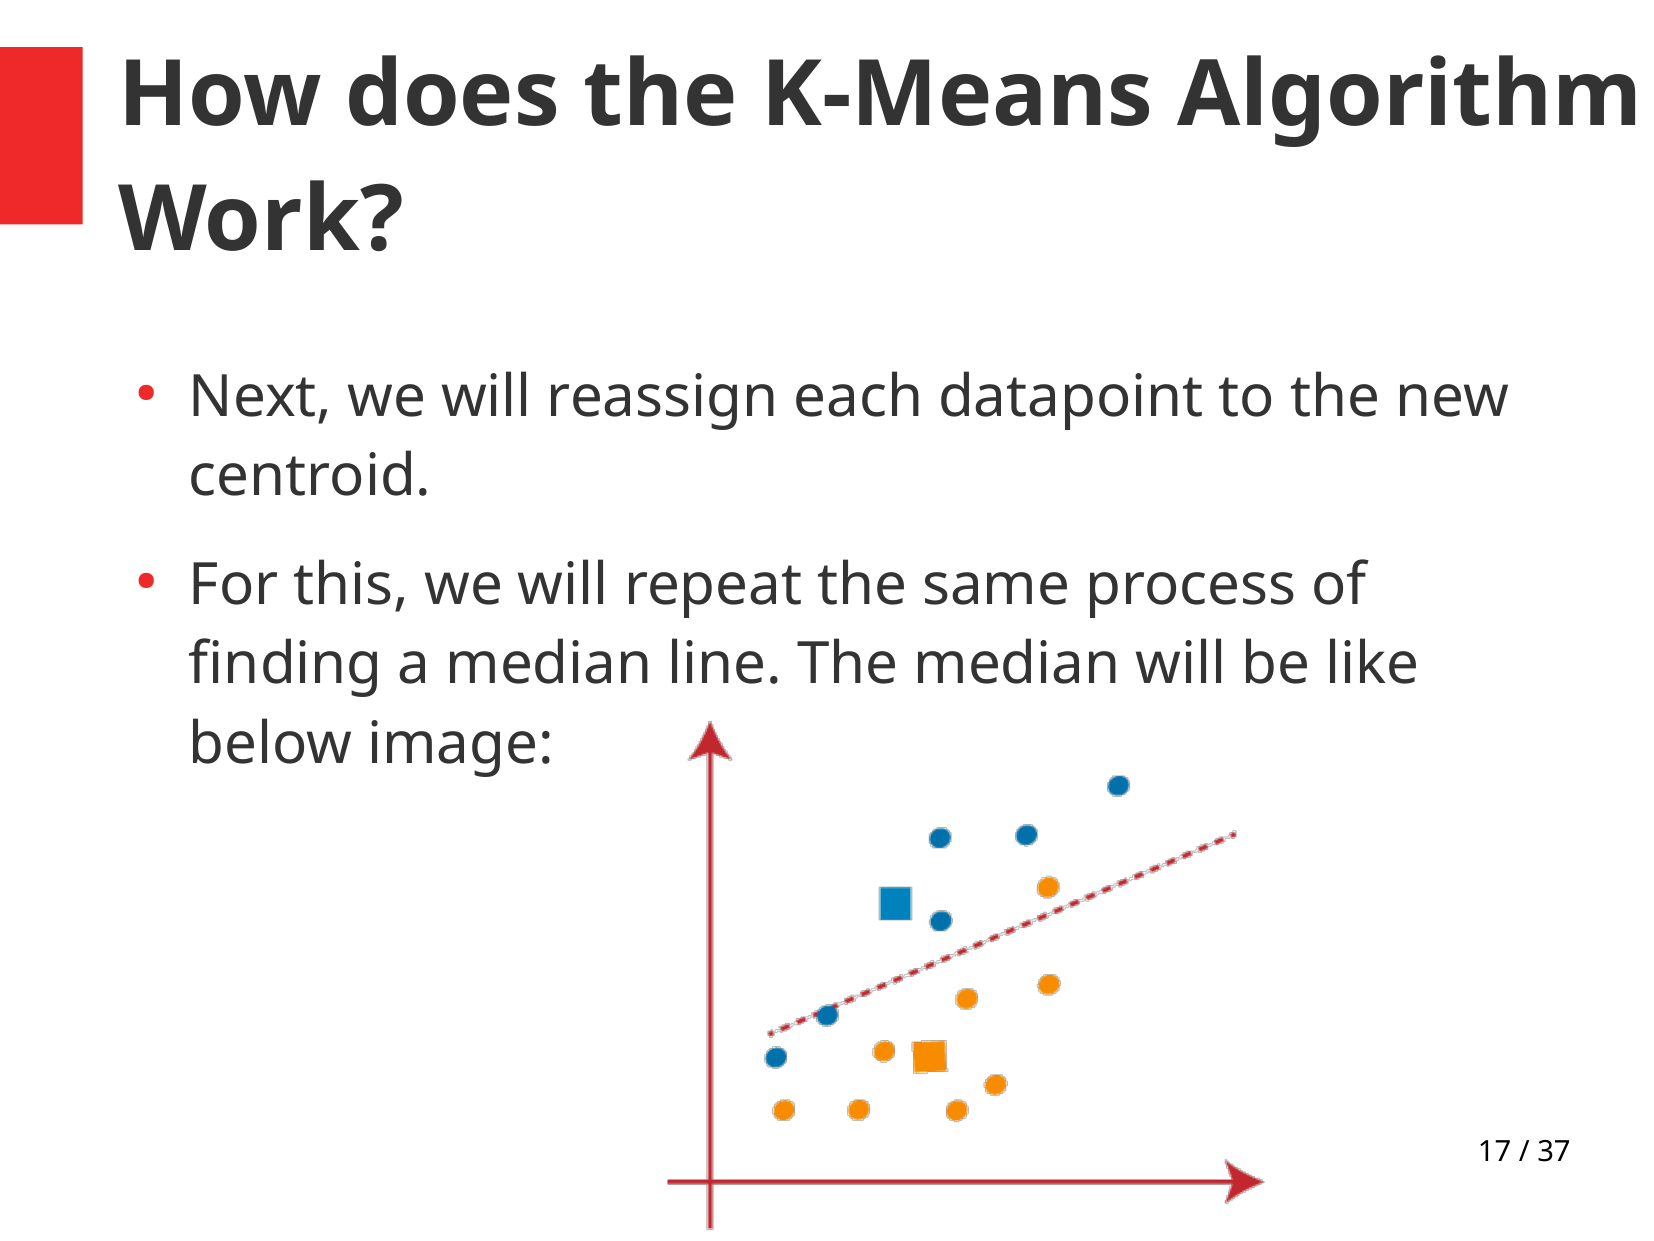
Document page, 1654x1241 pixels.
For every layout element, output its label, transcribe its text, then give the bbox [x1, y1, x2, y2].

picture [657, 662, 1288, 1241]
list Next, we will reassign each datapoint to the new centroid. For this, we will repeat the same process of finding a median line. The median will be like below image: [118, 354, 1536, 1074]
title How does the K-Means Algorithm Work? [118, 28, 1654, 278]
